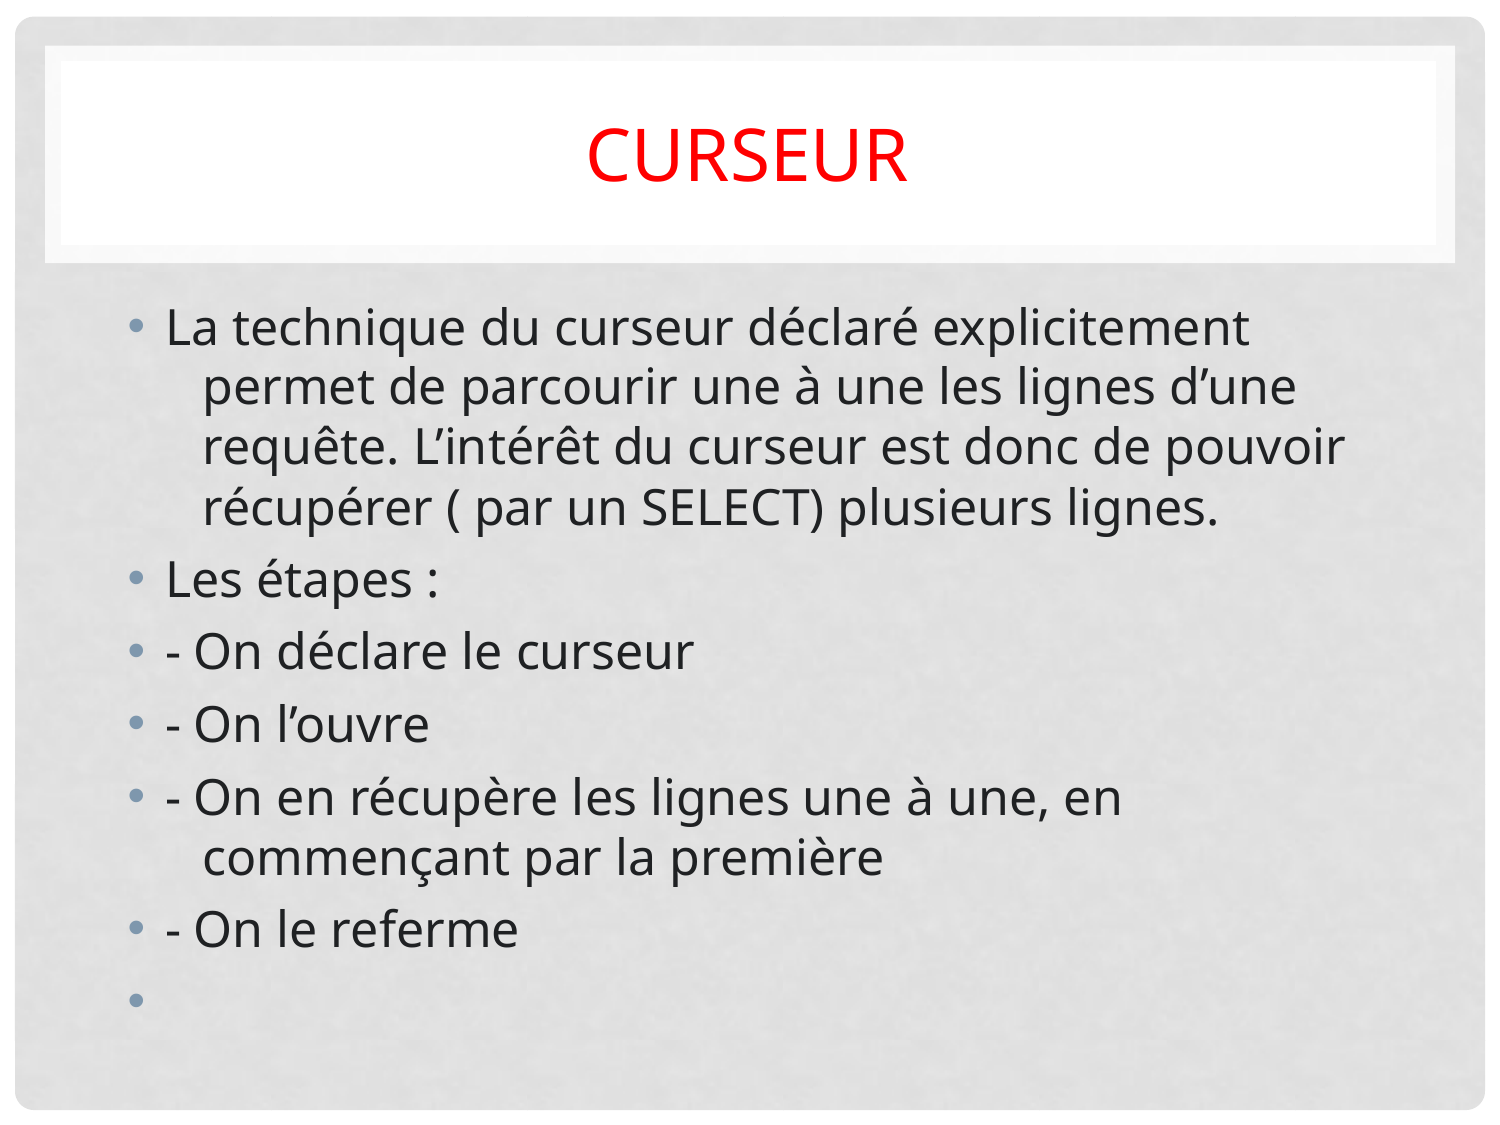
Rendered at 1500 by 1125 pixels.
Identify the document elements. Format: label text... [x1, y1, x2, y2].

list La technique du curseur déclaré explicitement permet de parcourir une à une les lignes d’une requête. L’intérêt du curseur est donc de pouvoir récupérer ( par un SELECT) plusieurs lignes. Les étapes : - On déclare le curseur - On l’ouvre - On en récupère les lignes une à une, en commençant par la première - On le referme [75, 287, 1426, 1005]
title Curseur [69, 66, 1426, 238]
